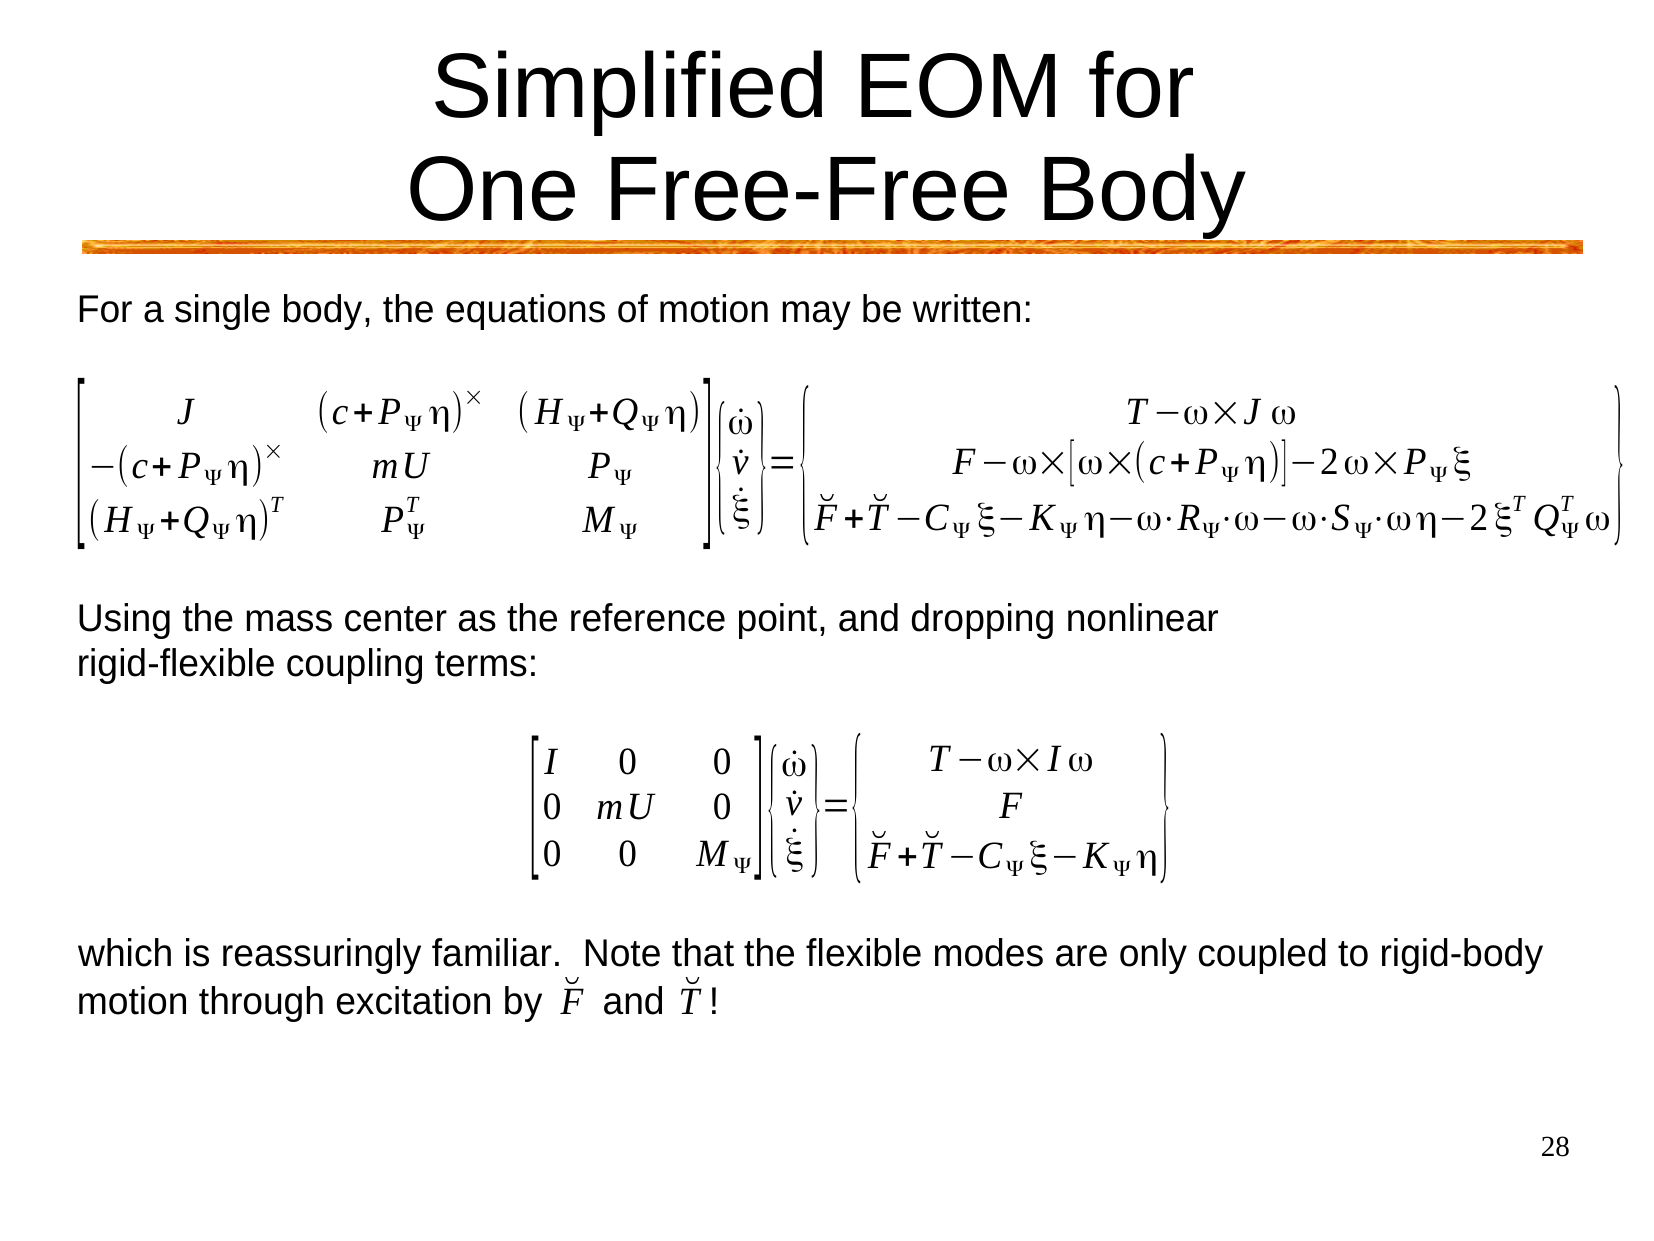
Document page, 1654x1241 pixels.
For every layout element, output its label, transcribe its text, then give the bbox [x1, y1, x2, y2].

picture [82, 240, 1583, 254]
title Simplified EOM for One Free-Free Body [82, 34, 1571, 240]
chart [69, 287, 1634, 1023]
